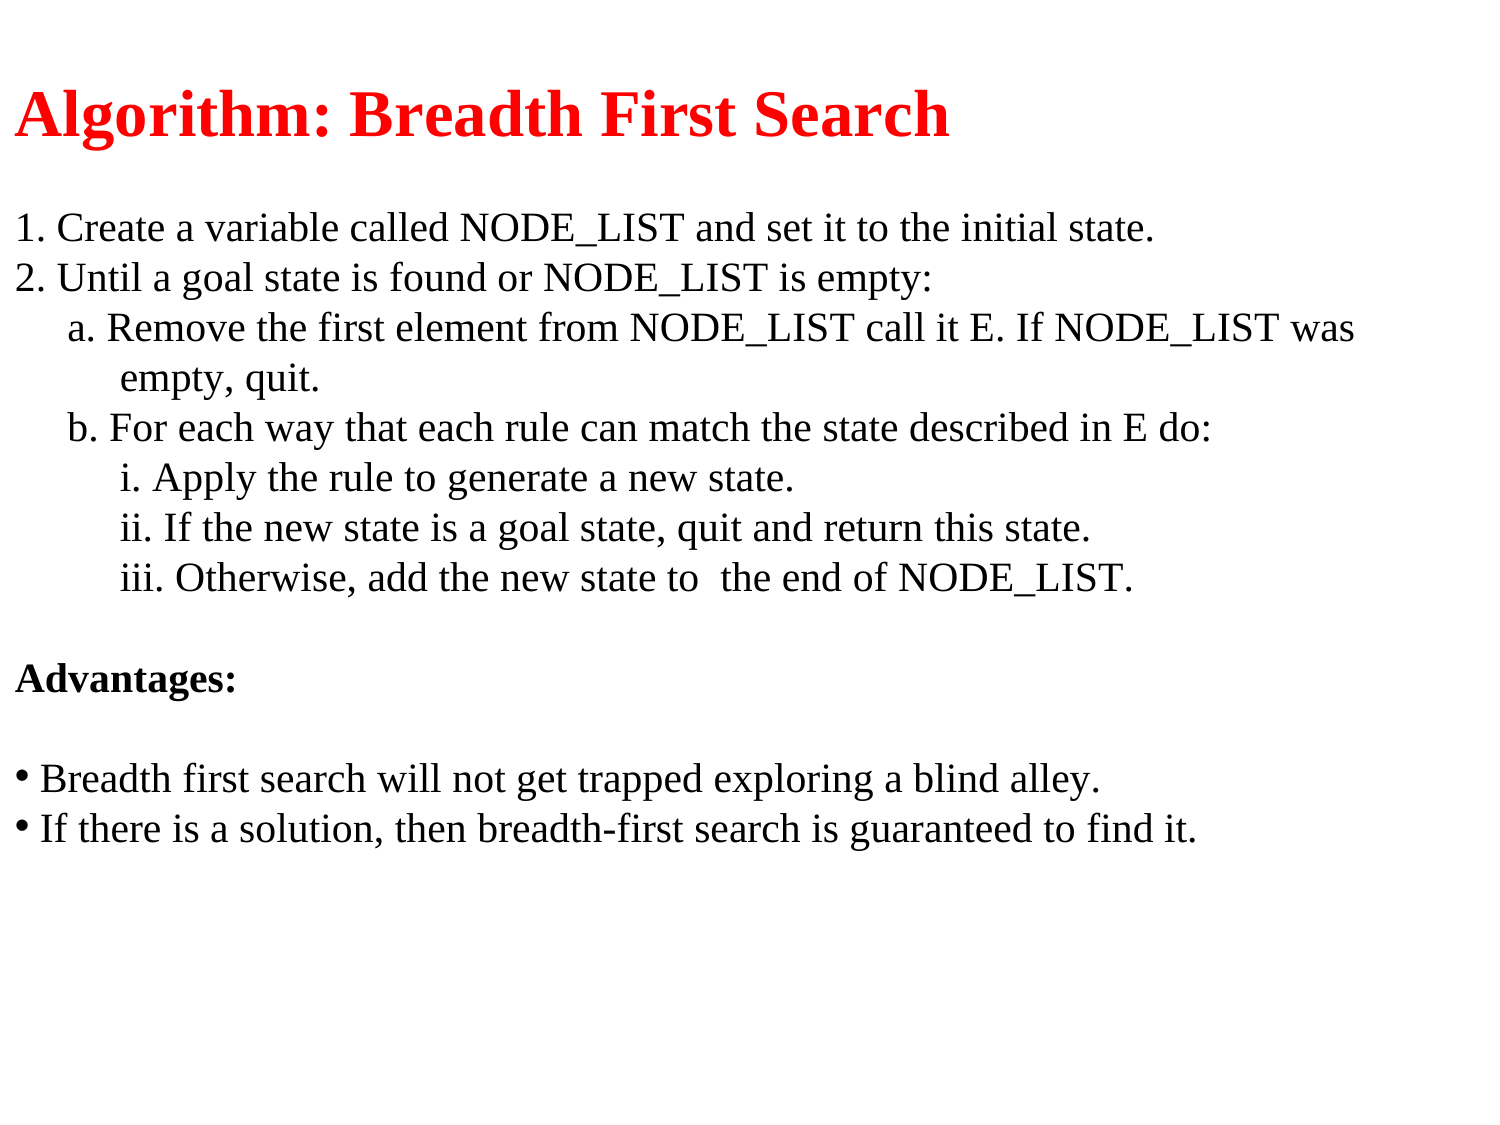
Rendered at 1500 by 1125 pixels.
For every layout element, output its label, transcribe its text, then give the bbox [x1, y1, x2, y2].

text_box Algorithm: Breadth First Search 1. Create a variable called NODE_LIST and set it to the initial state. 2. Until a goal state is found or NODE_LIST is empty: a. Remove the first element from NODE_LIST call it E. If NODE_LIST was empty, quit. b. For each way that each rule can match the state described in E do: i. Apply the rule to generate a new state. ii. If the new state is a goal state, quit and return this state. iii. Otherwise, add the new state to the end of NODE_LIST. Advantages: Breadth first search will not get trapped exploring a blind alley. If there is a solution, then breadth-first search is guaranteed to find it. [0, 62, 1438, 1125]
